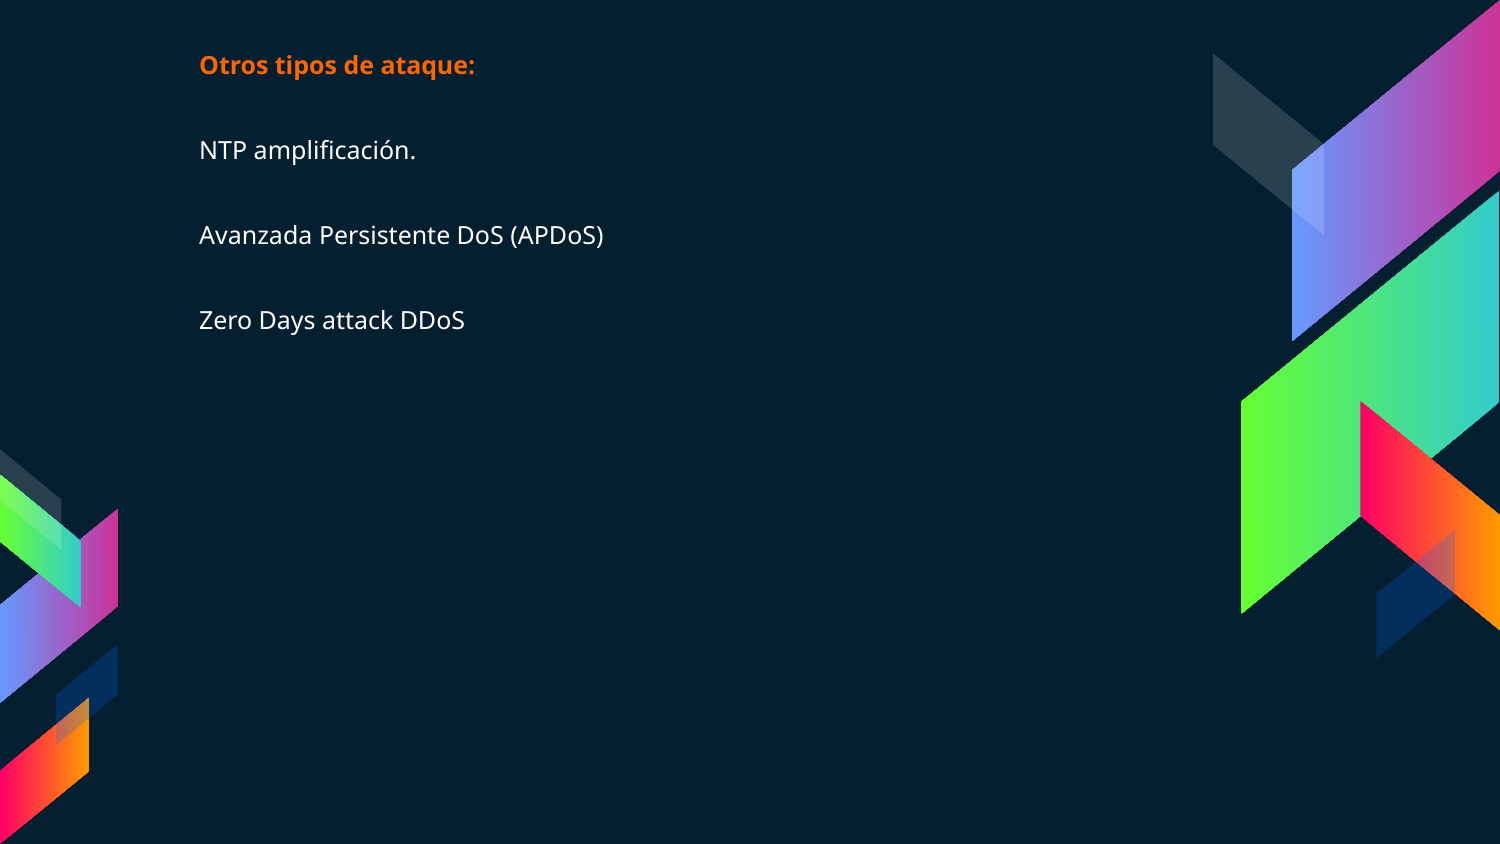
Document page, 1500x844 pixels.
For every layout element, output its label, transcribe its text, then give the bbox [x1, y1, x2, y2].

list Otros tipos de ataque: NTP amplificación. Avanzada Persistente DoS (APDoS) Zero Days attack DDoS [184, 34, 719, 506]
